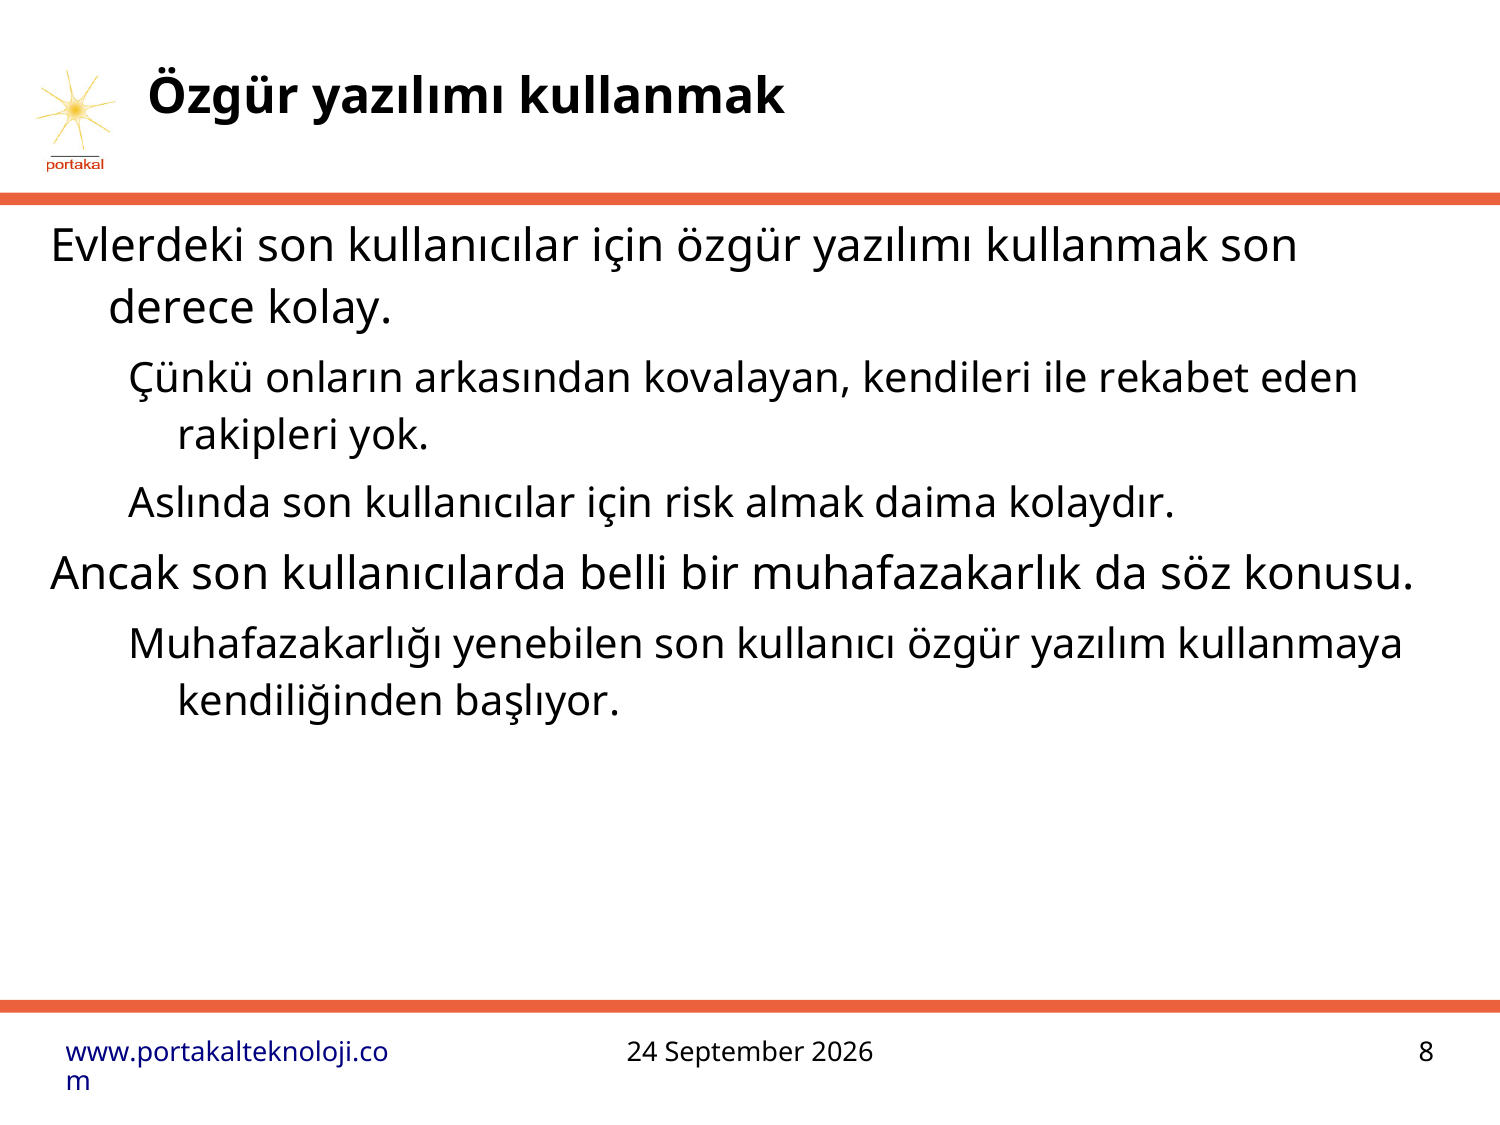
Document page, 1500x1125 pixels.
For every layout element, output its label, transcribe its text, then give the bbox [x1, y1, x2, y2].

list Evlerdeki son kullanıcılar için özgür yazılımı kullanmak son derece kolay. Çünkü onların arkasından kovalayan, kendileri ile rekabet eden rakipleri yok. Aslında son kullanıcılar için risk almak daima kolaydır. Ancak son kullanıcılarda belli bir muhafazakarlık da söz konusu. Muhafazakarlığı yenebilen son kullanıcı özgür yazılım kullanmaya kendiliğinden başlıyor. [50, 212, 1450, 873]
title Özgür yazılımı kullanmak [147, 7, 1450, 181]
picture [29, 5, 120, 184]
